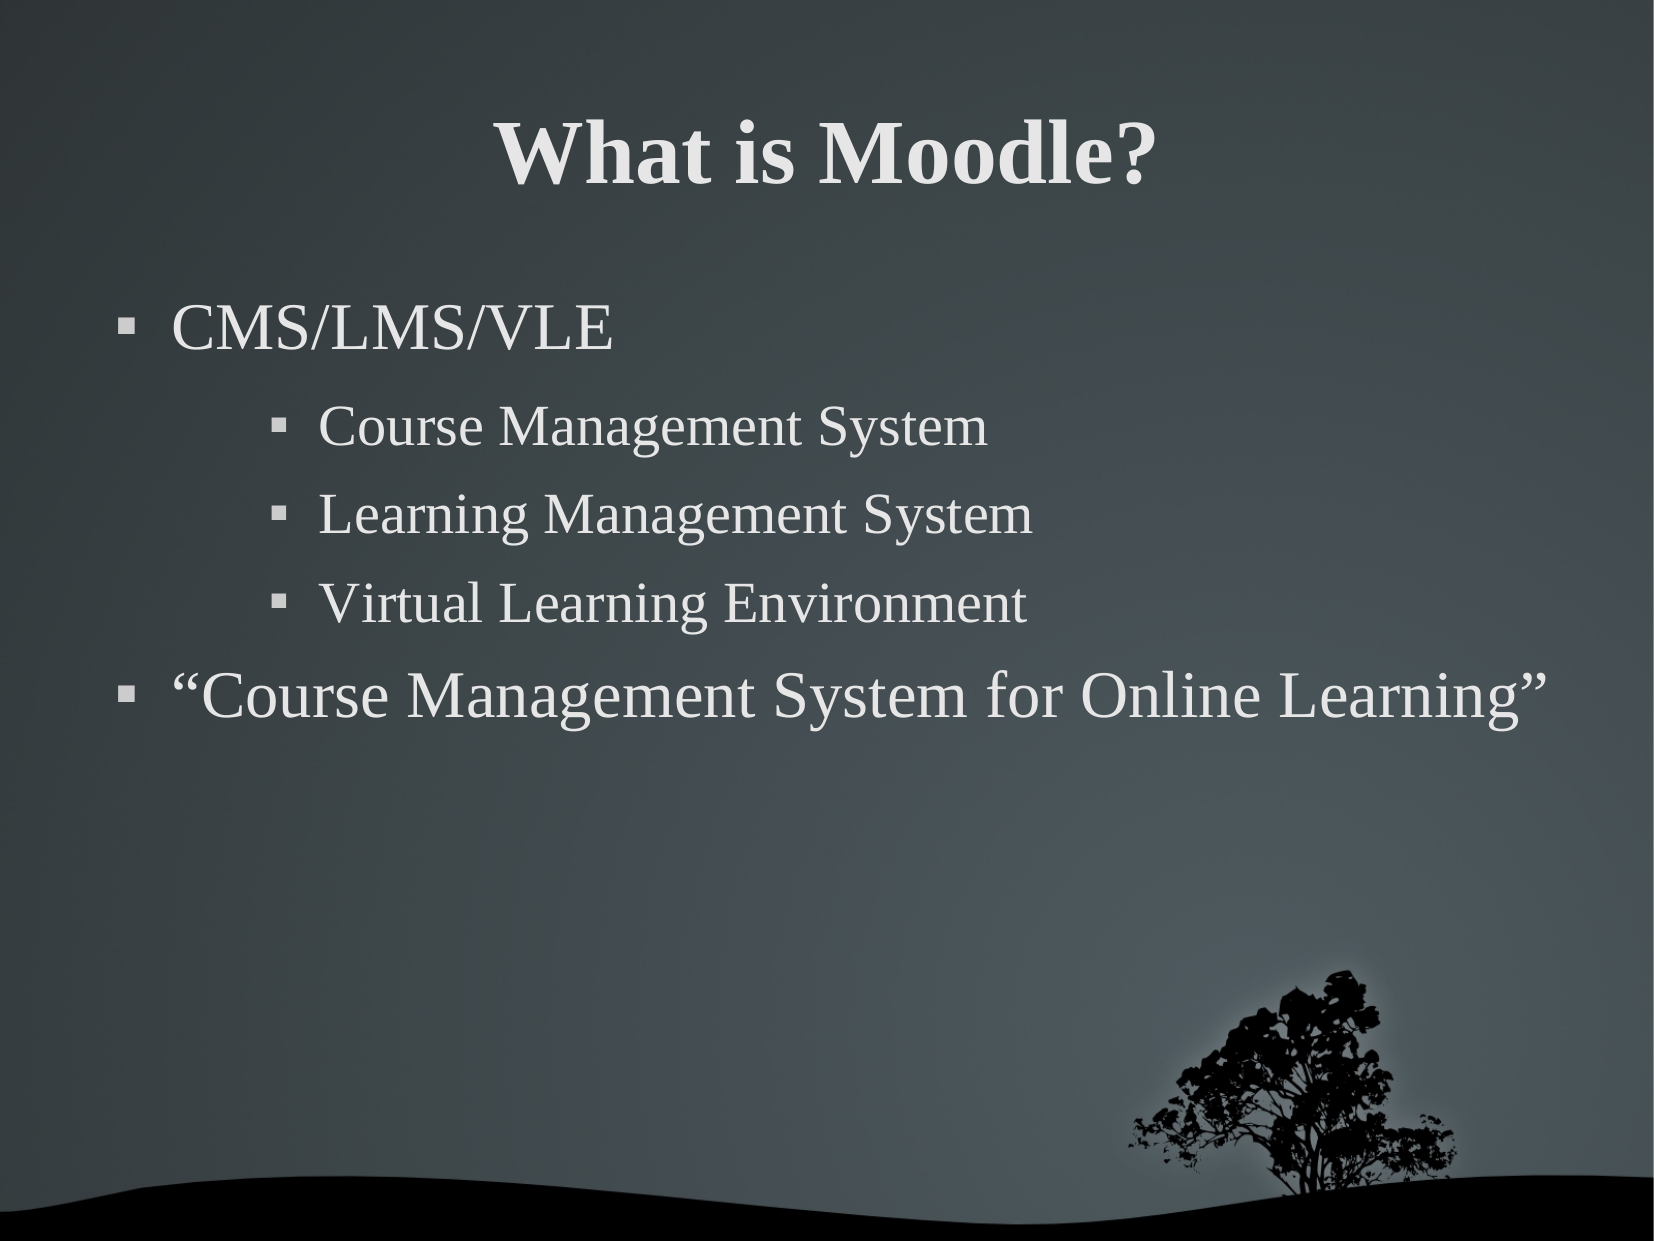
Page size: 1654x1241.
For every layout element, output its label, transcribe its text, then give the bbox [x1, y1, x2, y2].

title What is Moodle? [82, 56, 1571, 250]
list CMS/LMS/VLE Course Management System Learning Management System Virtual Learning Environment “Course Management System for Online Learning” [82, 290, 1571, 1094]
picture [0, 0, 1654, 1241]
